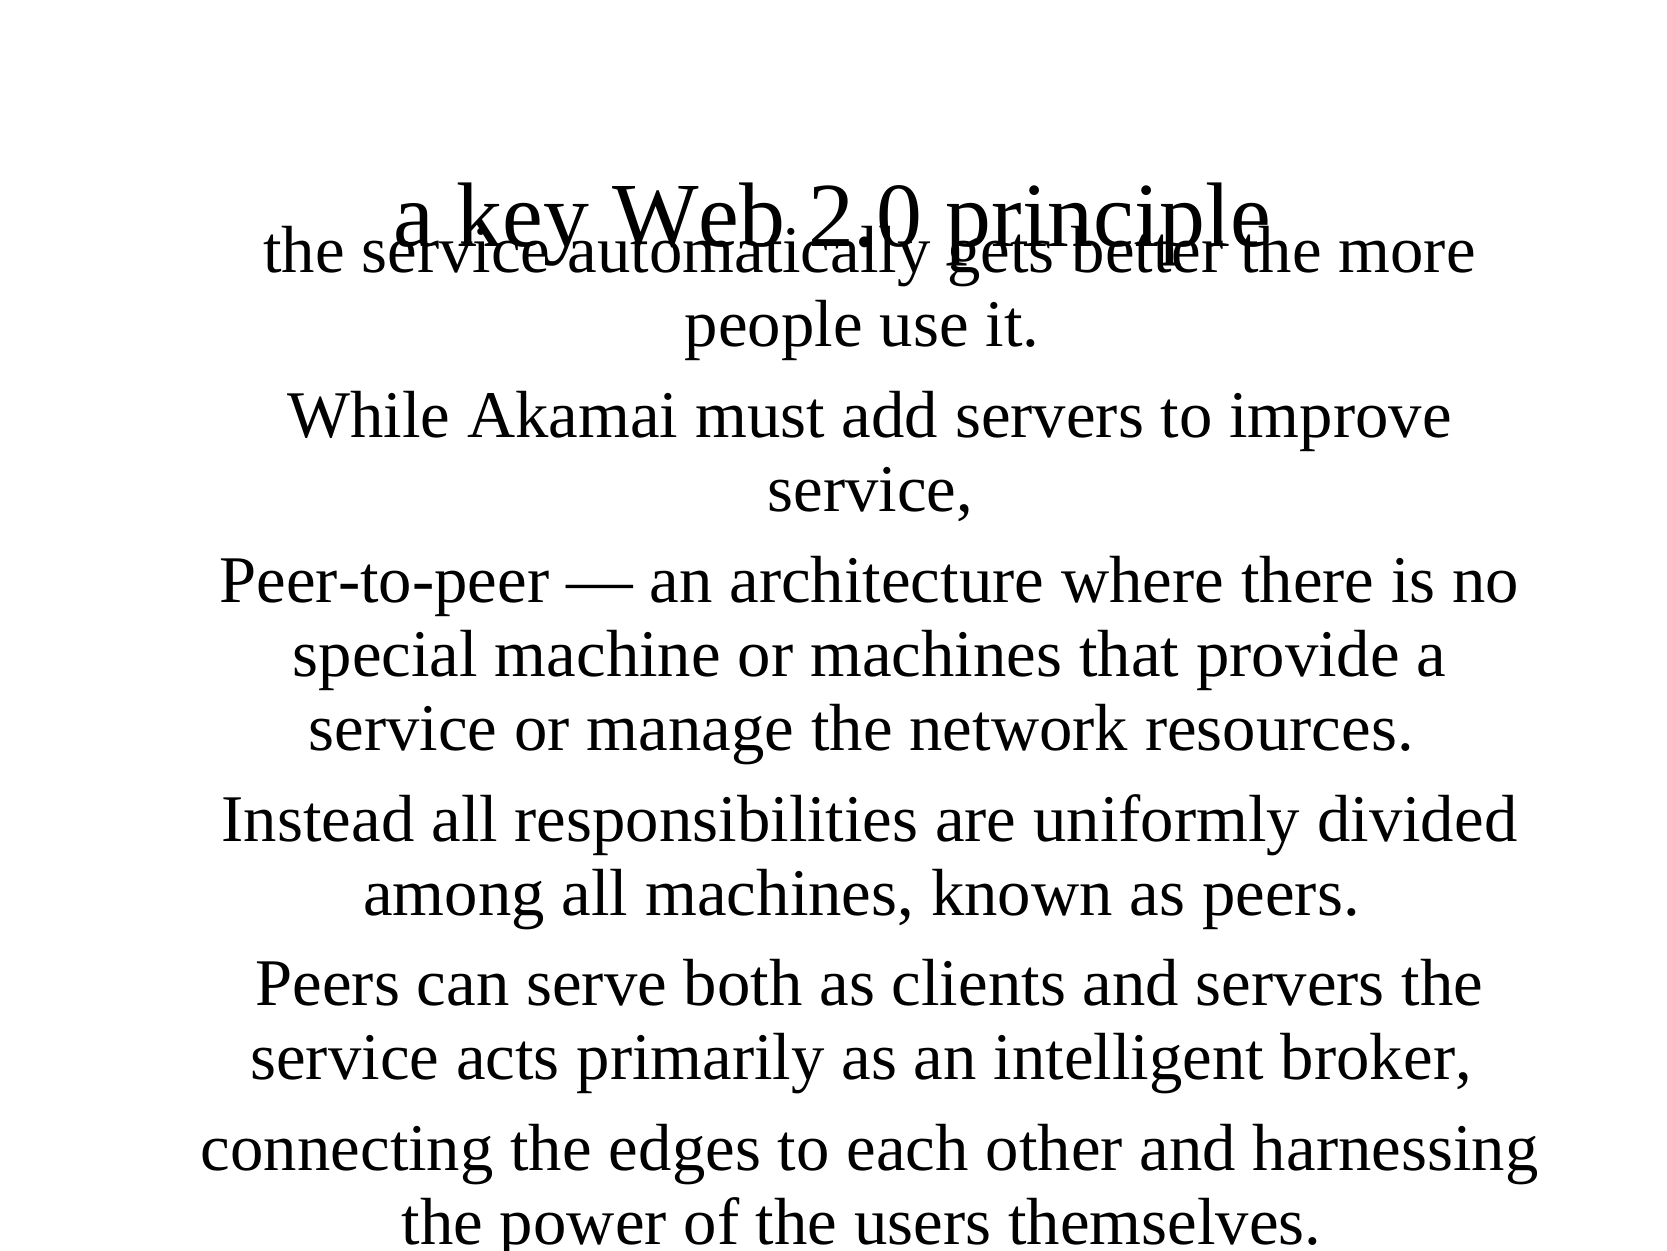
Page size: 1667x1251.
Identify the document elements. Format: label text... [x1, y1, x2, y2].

title a key Web 2.0 principle [124, 118, 1542, 213]
subtitle the service automatically gets better the more people use it. While Akamai must add servers to improve service, Peer-to-peer — an architecture where there is no special machine or machines that provide a service or manage the network resources. Instead all responsibilities are uniformly divided among all machines, known as peers. Peers can serve both as clients and servers the service acts primarily as an intelligent broker, connecting the edges to each other and harnessing the power of the users themselves. [124, 213, 1542, 1251]
